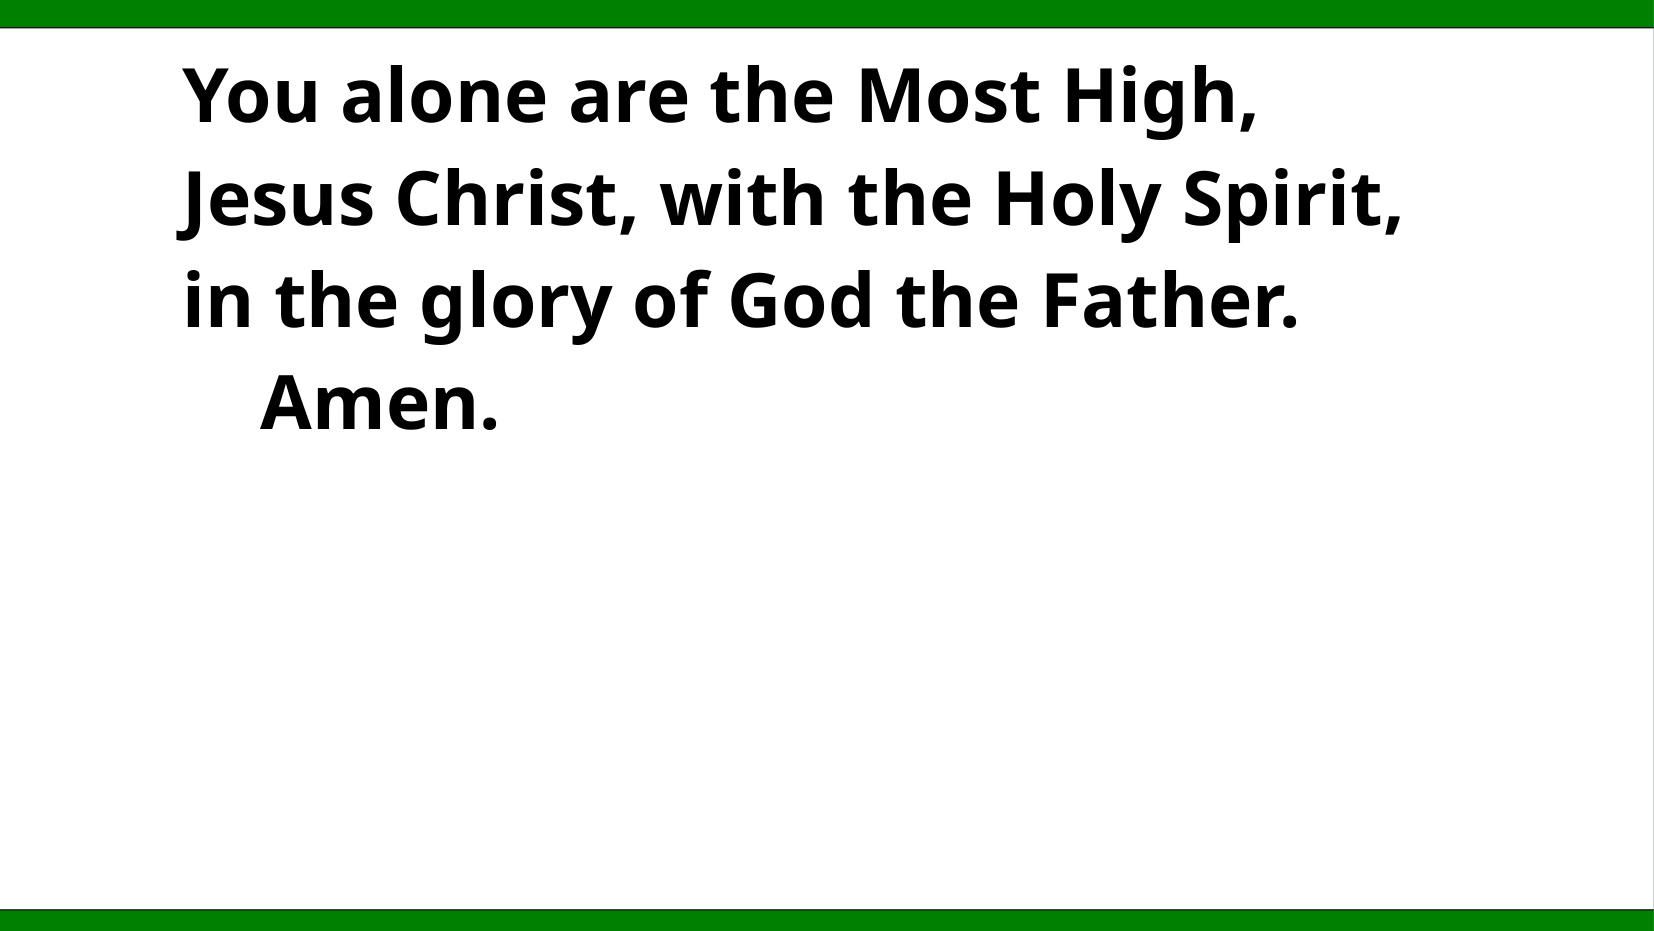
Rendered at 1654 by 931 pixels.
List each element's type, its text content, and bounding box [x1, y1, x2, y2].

picture [0, 0, 1654, 931]
text_box You alone are the Most High, Jesus Christ, with the Holy Spirit, in the glory of God the Father. Amen. [90, 35, 1561, 466]
